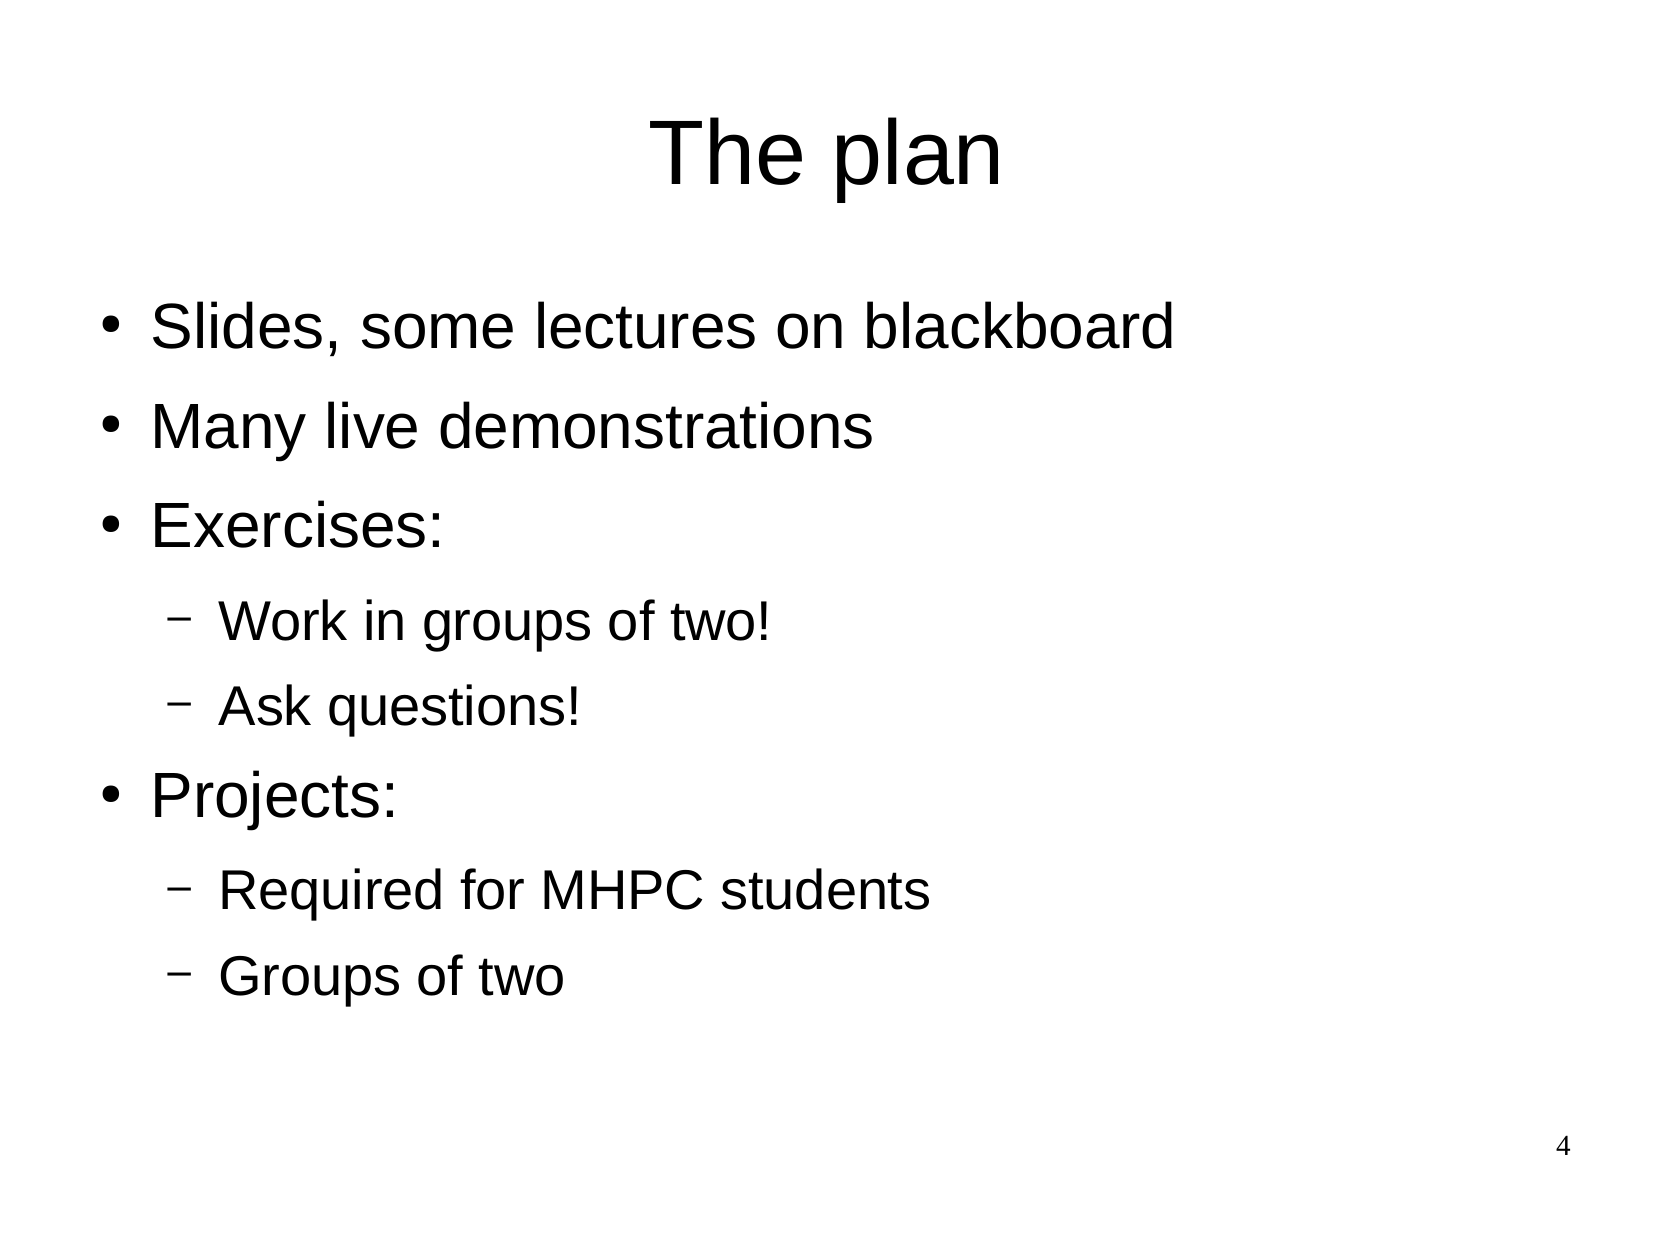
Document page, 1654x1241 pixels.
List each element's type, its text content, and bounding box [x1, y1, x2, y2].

list Slides, some lectures on blackboard Many live demonstrations Exercises: Work in groups of two! Ask questions! Projects: Required for MHPC students Groups of two [82, 290, 1538, 1010]
title The plan [82, 49, 1571, 257]
